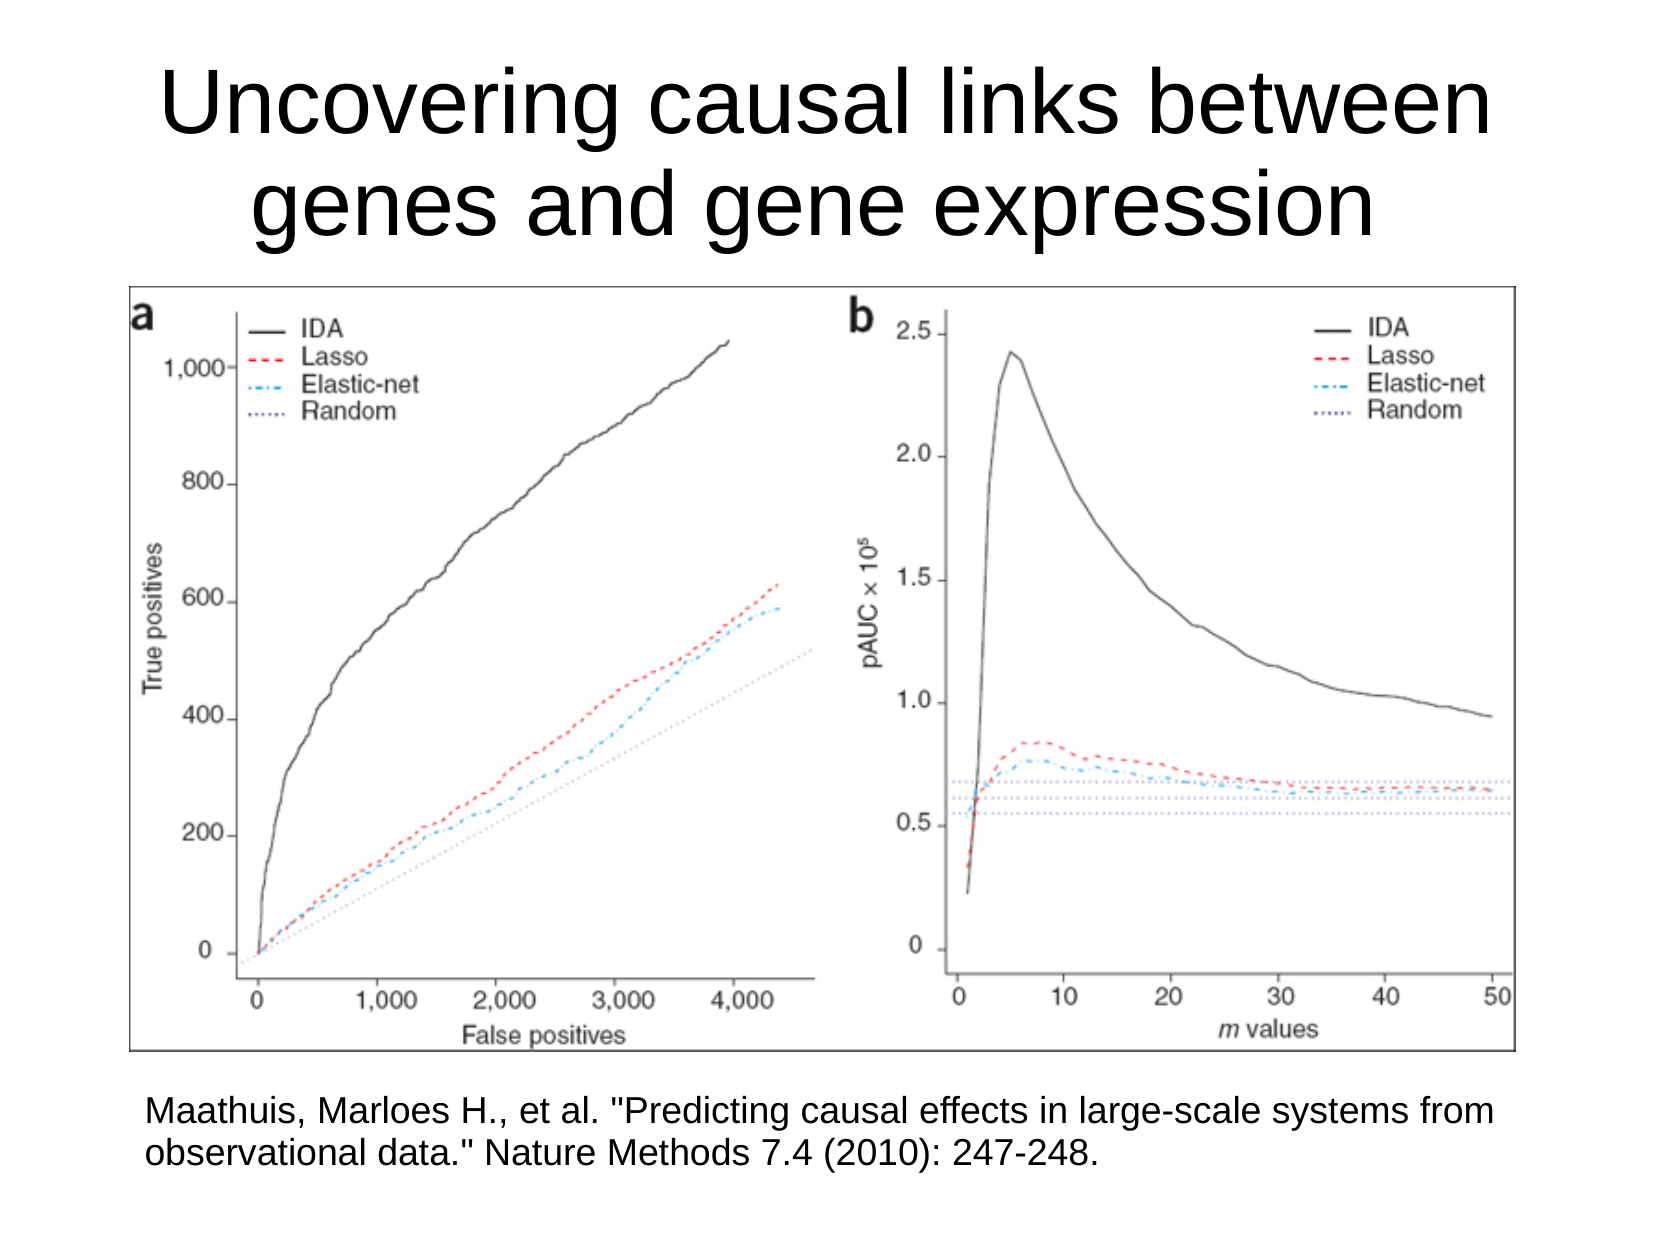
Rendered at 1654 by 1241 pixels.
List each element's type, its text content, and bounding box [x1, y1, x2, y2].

picture [129, 286, 1516, 1052]
title Uncovering causal links between genes and gene expression [82, 49, 1571, 257]
text_box Maathuis, Marloes H., et al. "Predicting causal effects in large-scale systems from observational data." Nature Methods 7.4 (2010): 247-248. [129, 1082, 1536, 1182]
